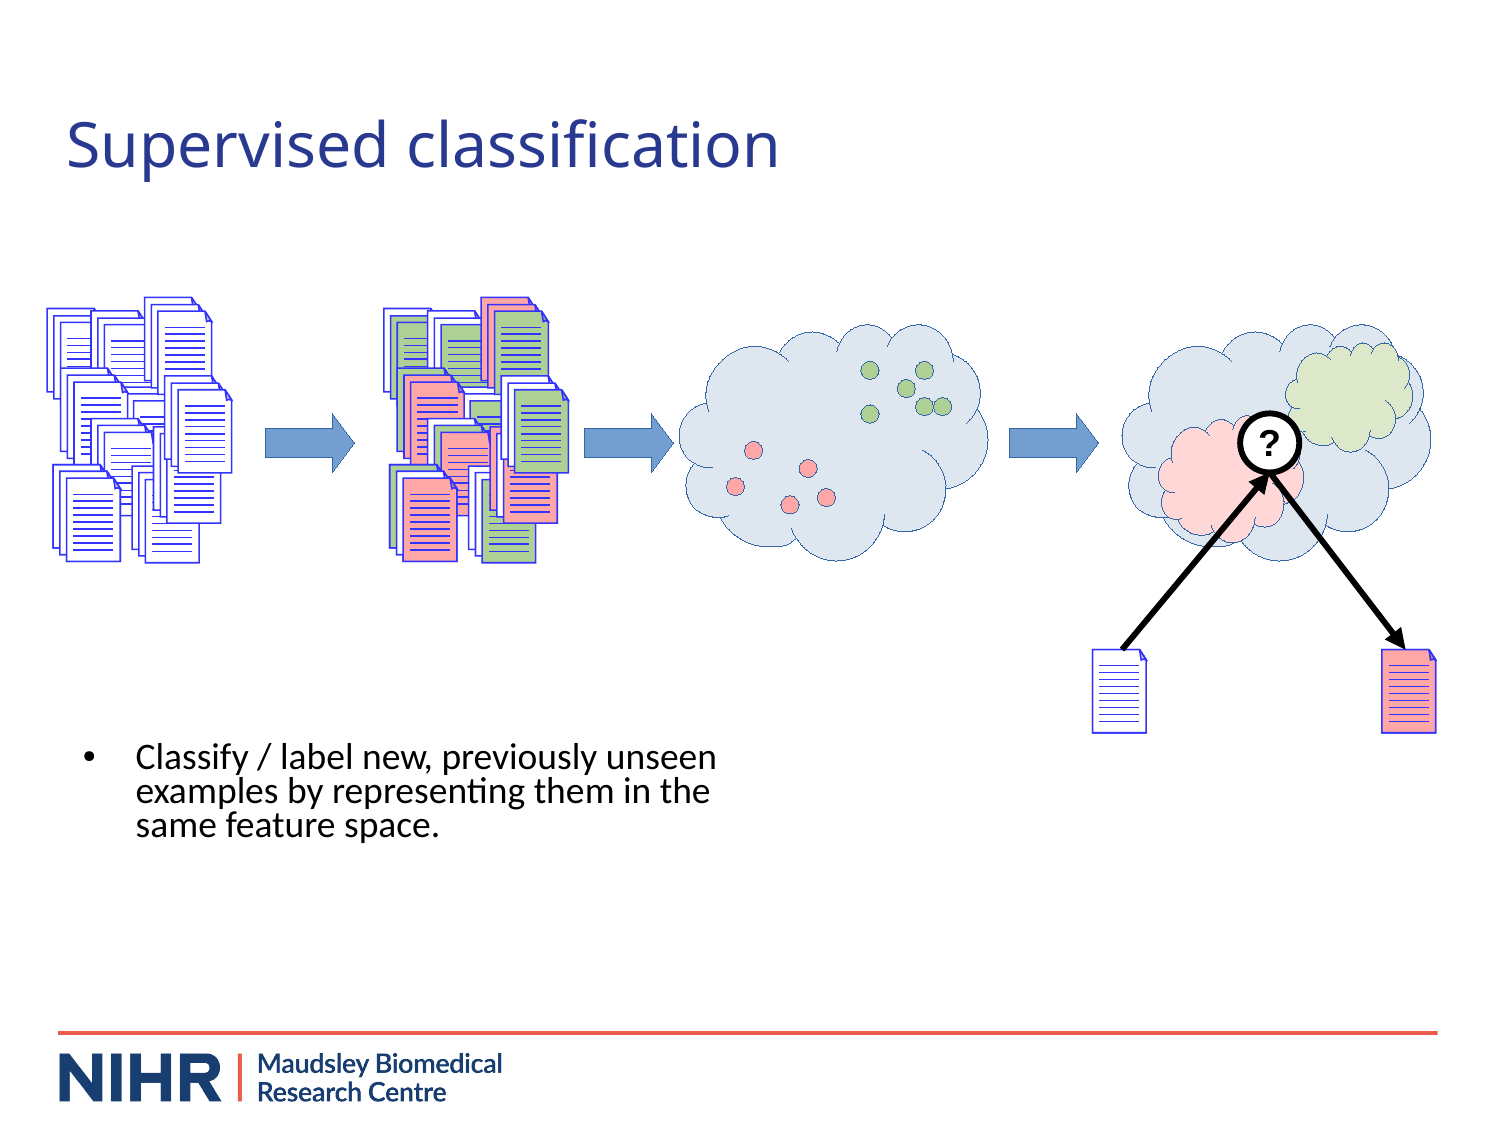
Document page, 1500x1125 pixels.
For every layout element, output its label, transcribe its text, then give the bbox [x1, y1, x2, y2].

text_box [1381, 649, 1436, 733]
text_box [47, 297, 232, 563]
text_box [265, 413, 355, 473]
list Classify / label new, previously unseen examples by representing them in the same feature space. [64, 742, 798, 972]
text_box [584, 413, 674, 473]
picture [29, 1018, 531, 1125]
text_box [1213, 478, 1318, 562]
text_box [1009, 413, 1099, 473]
text_box [1121, 324, 1431, 547]
text_box ? [1240, 413, 1300, 473]
title Supervised classification [51, 89, 1450, 223]
text_box [679, 324, 989, 562]
text_box [383, 297, 569, 563]
text_box [1092, 649, 1147, 733]
